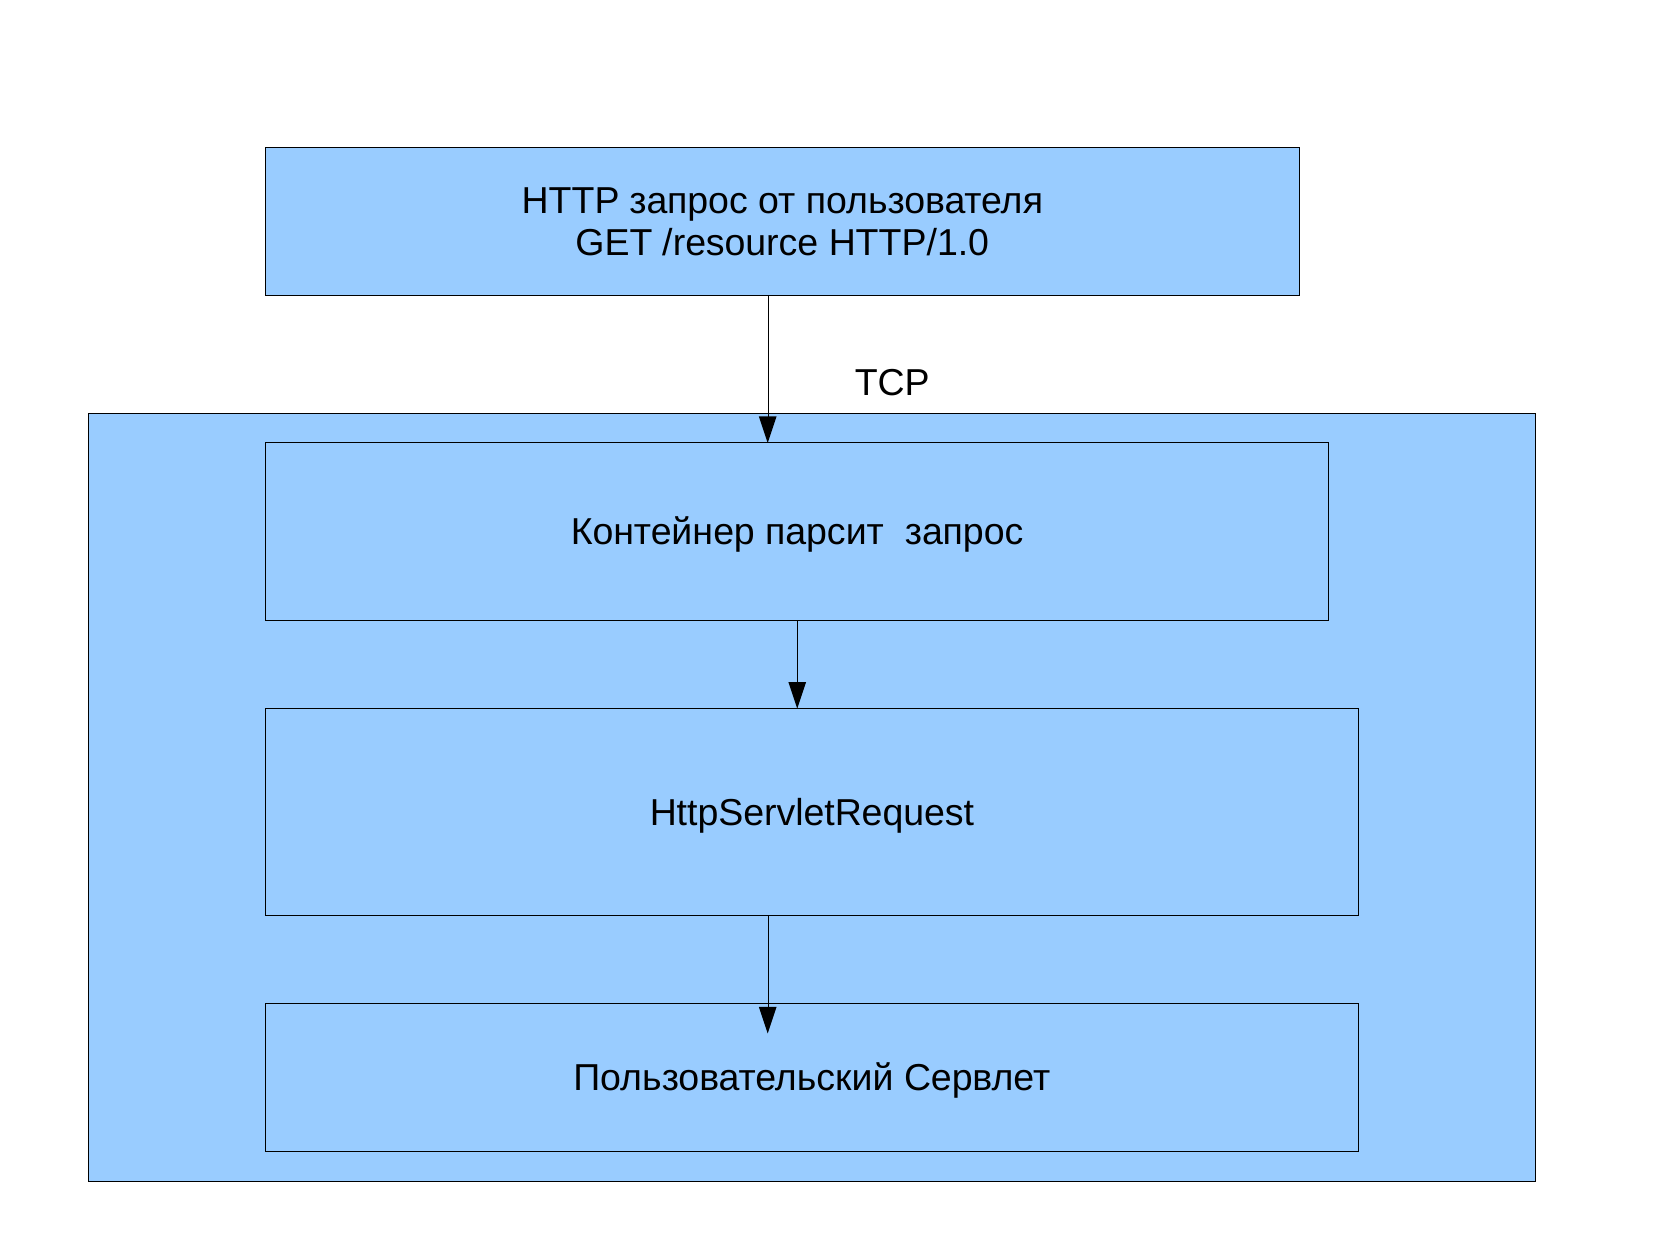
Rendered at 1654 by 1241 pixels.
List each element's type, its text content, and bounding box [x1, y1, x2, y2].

text_box TCP [840, 354, 945, 412]
text_box Пользовательский Сервлет [265, 1003, 1359, 1152]
text_box Контейнер сервлетов [88, 413, 1536, 1182]
text_box HTTP запрос от пользователя GET /resource HTTP/1.0 [265, 147, 1300, 296]
text_box Контейнер парсит запрос [265, 442, 1329, 621]
text_box HttpServletRequest [265, 708, 1359, 916]
